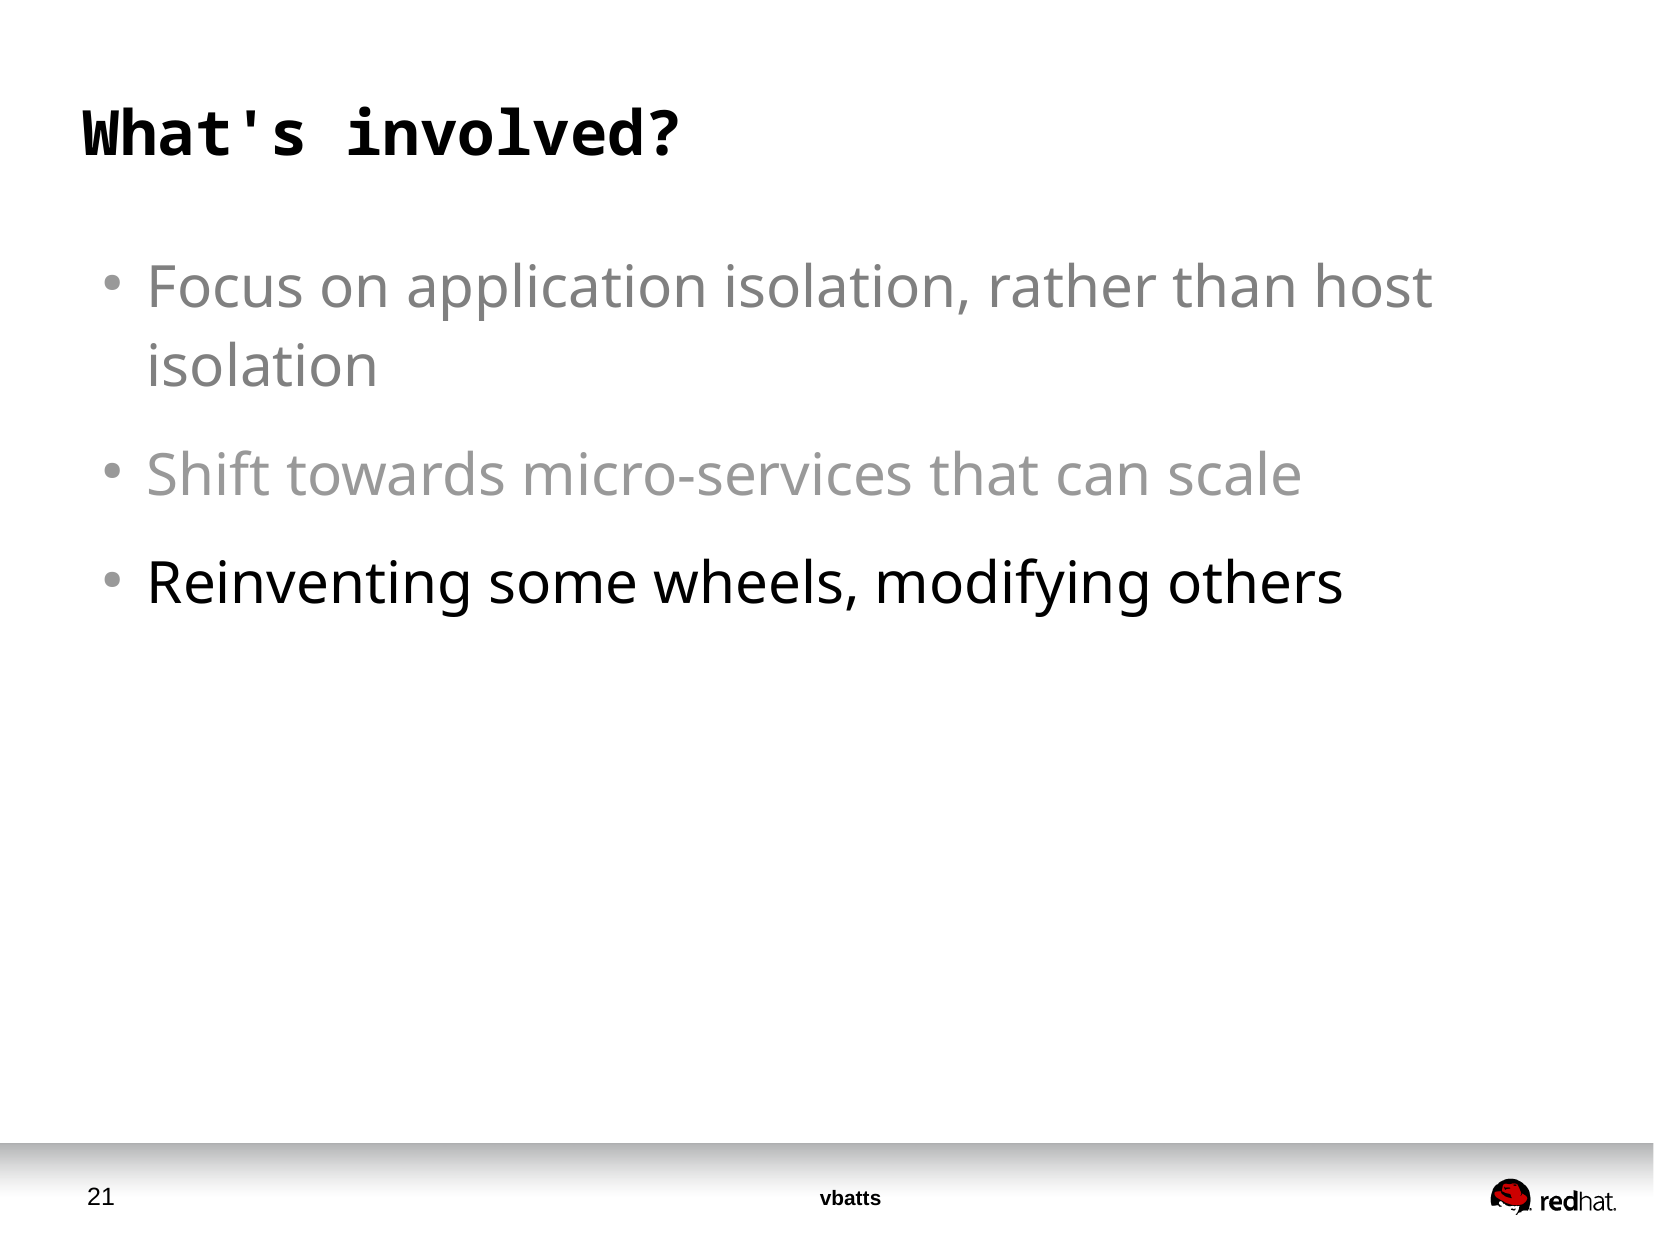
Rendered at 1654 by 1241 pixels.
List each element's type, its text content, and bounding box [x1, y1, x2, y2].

title What's involved? [82, 37, 1571, 226]
text_box [86, 244, 1576, 1054]
picture [0, 1143, 1654, 1241]
